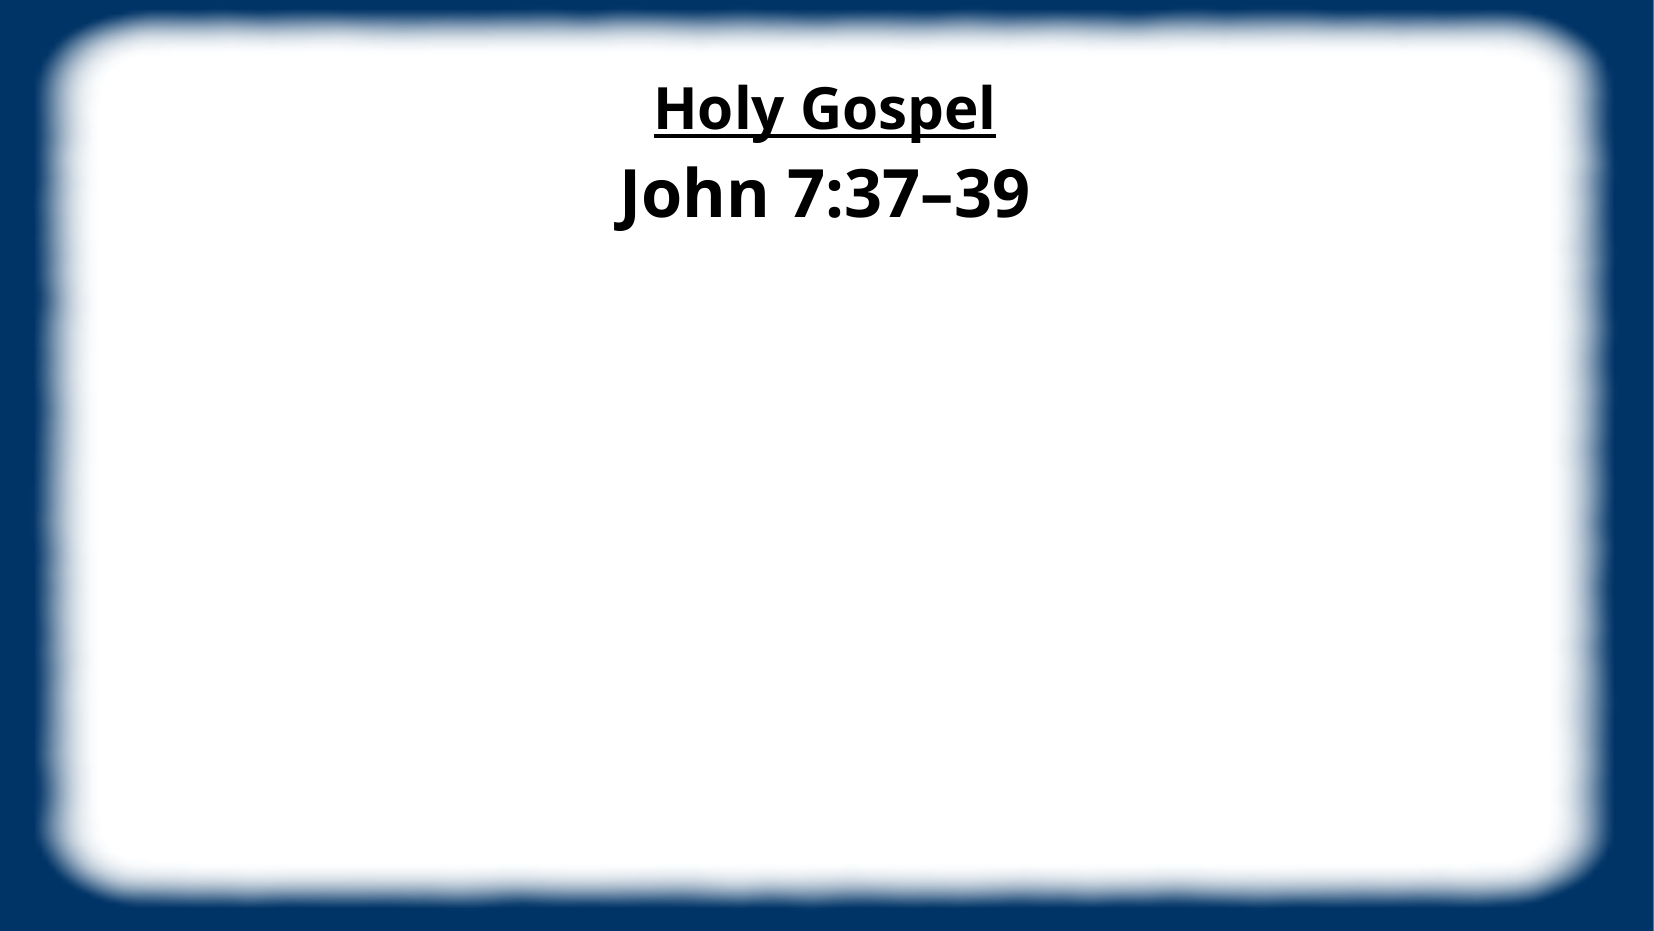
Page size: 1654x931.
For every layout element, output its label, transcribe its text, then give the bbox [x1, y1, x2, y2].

picture [0, 0, 1654, 931]
text_box Holy Gospel John 7:37–39 [120, 60, 1531, 241]
